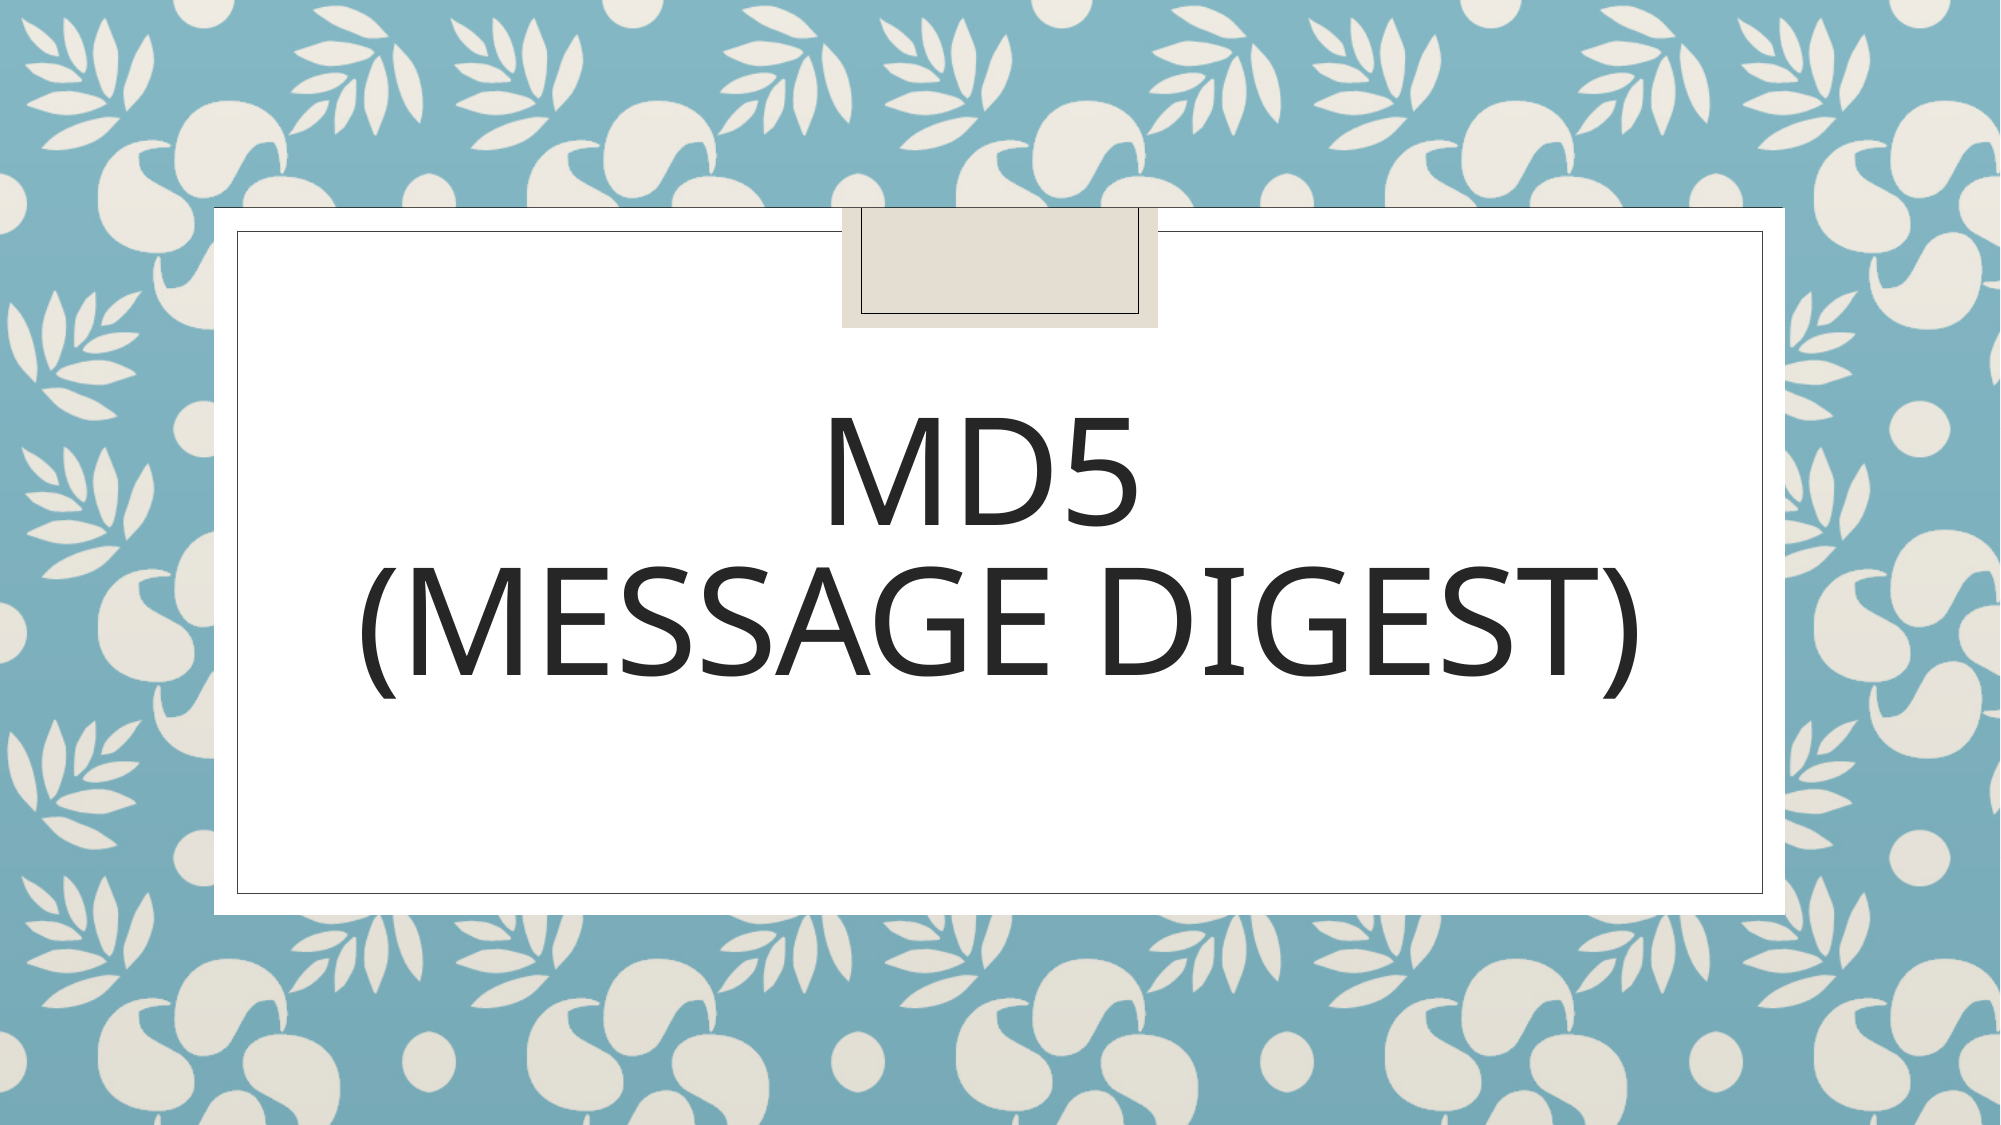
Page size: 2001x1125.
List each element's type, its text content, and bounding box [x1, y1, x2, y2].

title MD5 (Message Digest) [256, 343, 1744, 769]
